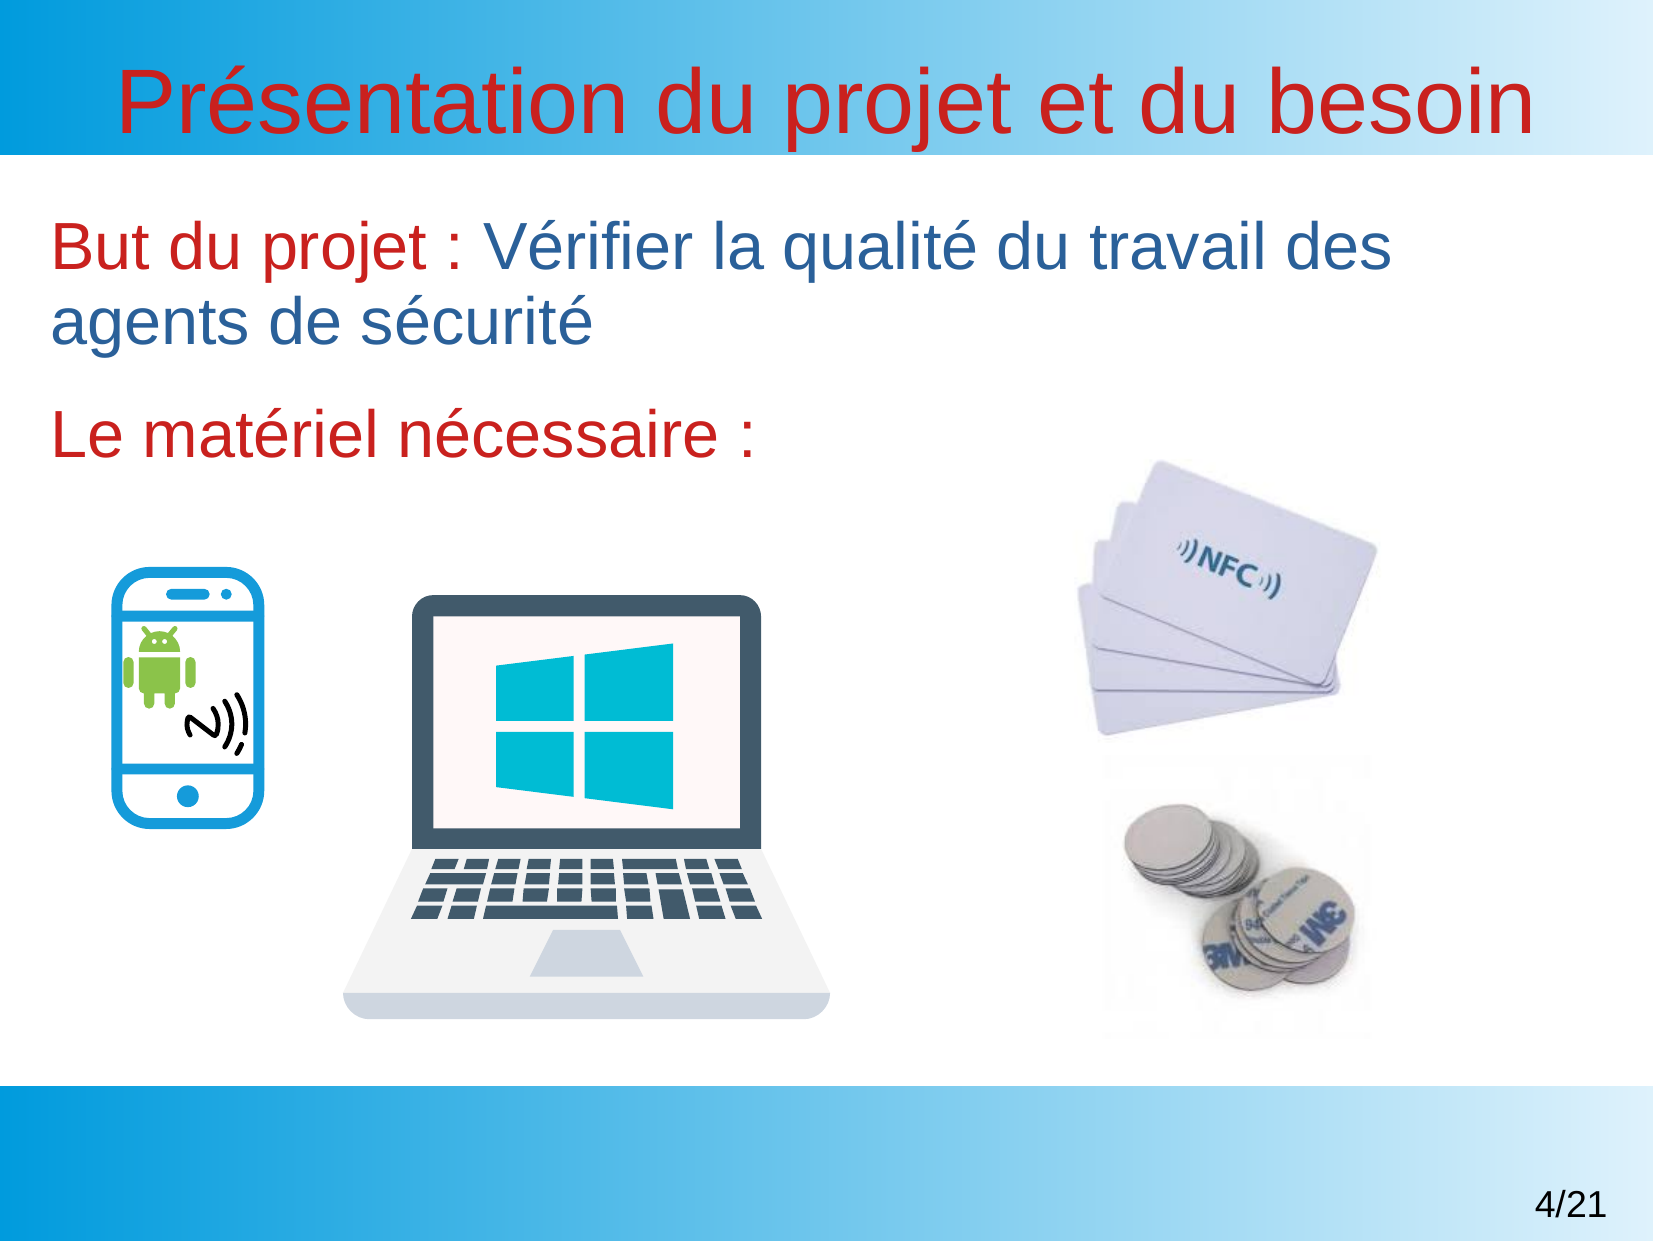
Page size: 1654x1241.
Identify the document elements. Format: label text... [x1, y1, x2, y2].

text_box <numéro>/21 [1520, 1175, 1654, 1241]
picture [342, 563, 831, 1052]
text_box But du projet : Vérifier la qualité du travail des agents de sécurité [35, 201, 1607, 367]
picture [1051, 436, 1382, 1039]
picture [56, 566, 319, 830]
text_box Le matériel nécessaire : [35, 389, 863, 480]
title Présentation du projet et du besoin [82, 49, 1571, 155]
